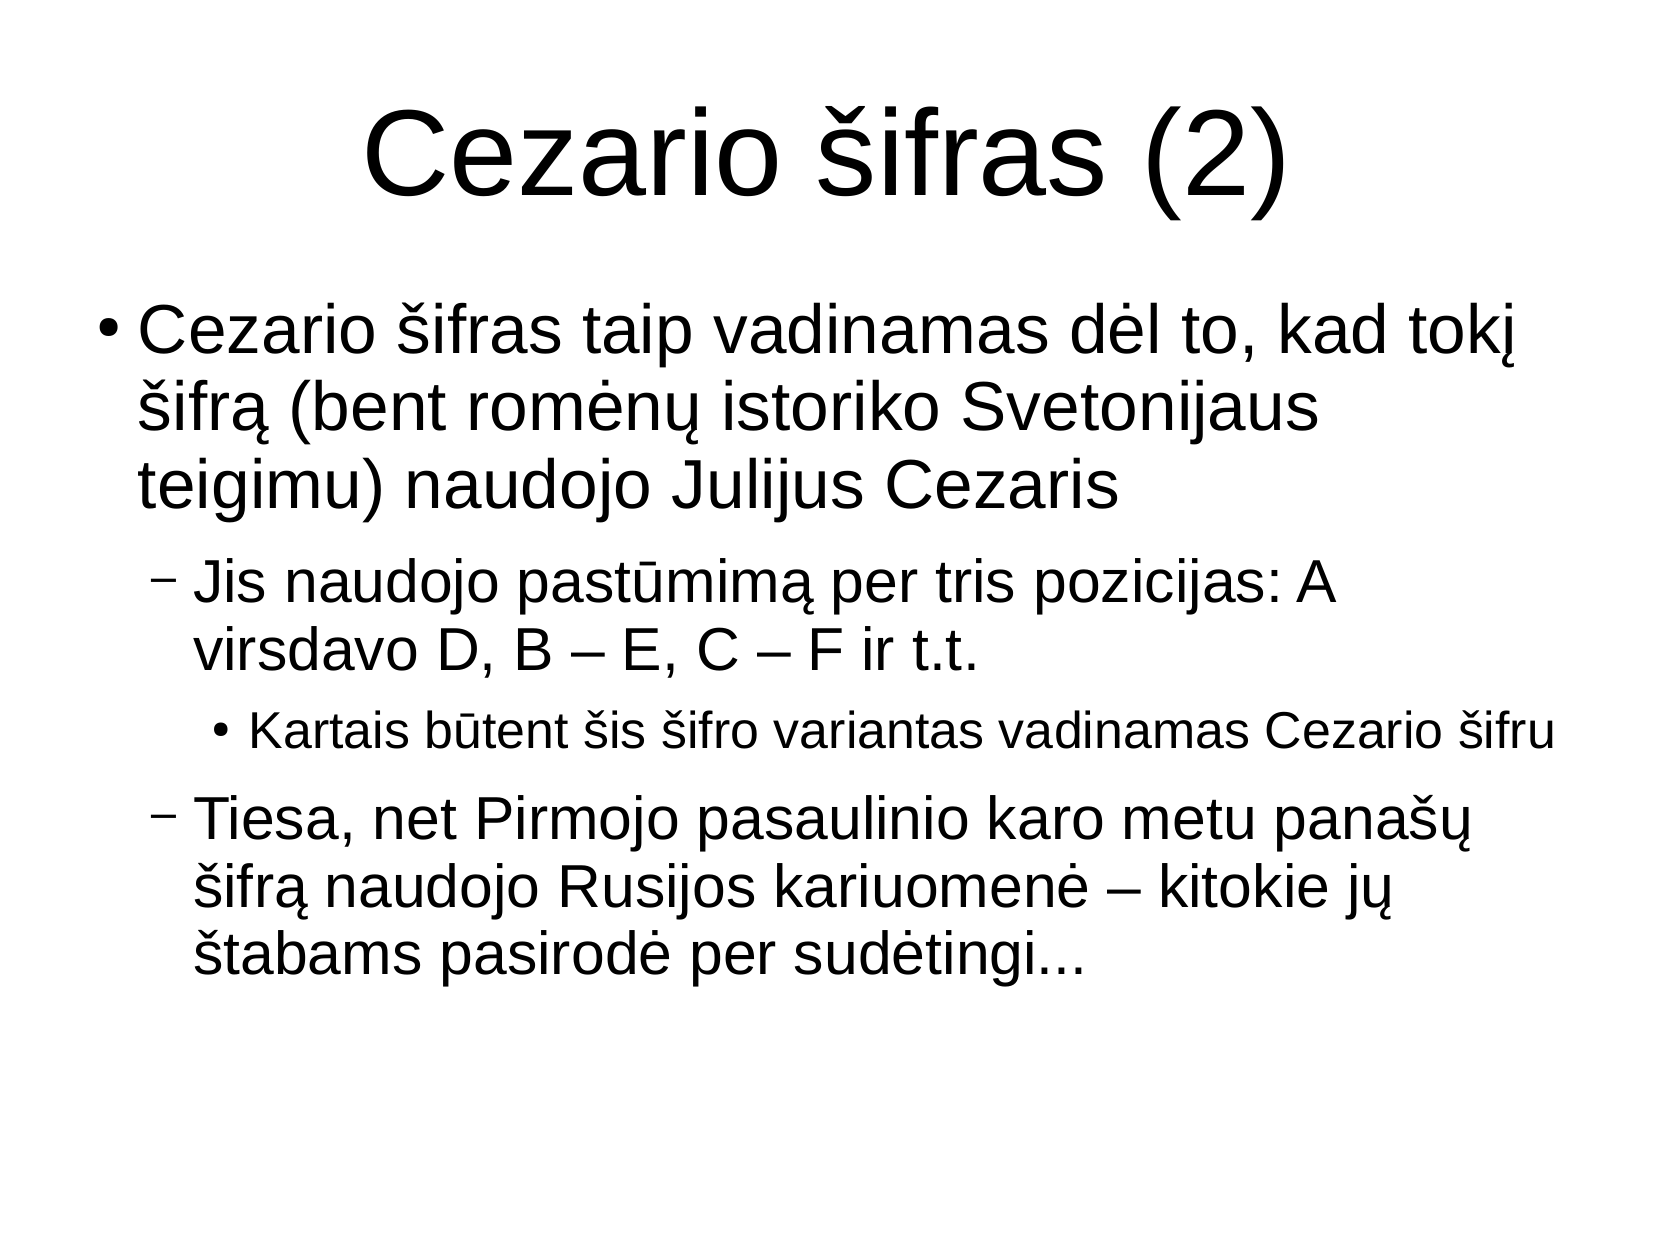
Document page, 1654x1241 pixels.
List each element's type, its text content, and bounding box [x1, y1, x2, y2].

title Cezario šifras (2) [82, 49, 1571, 257]
list Cezario šifras taip vadinamas dėl to, kad tokį šifrą (bent romėnų istoriko Svetonijaus teigimu) naudojo Julijus Cezaris Jis naudojo pastūmimą per tris pozicijas: A virsdavo D, B – E, C – F ir t.t. Kartais būtent šis šifro variantas vadinamas Cezario šifru Tiesa, net Pirmojo pasaulinio karo metu panašų šifrą naudojo Rusijos kariuomenė – kitokie jų štabams pasirodė per sudėtingi... [82, 290, 1571, 1010]
